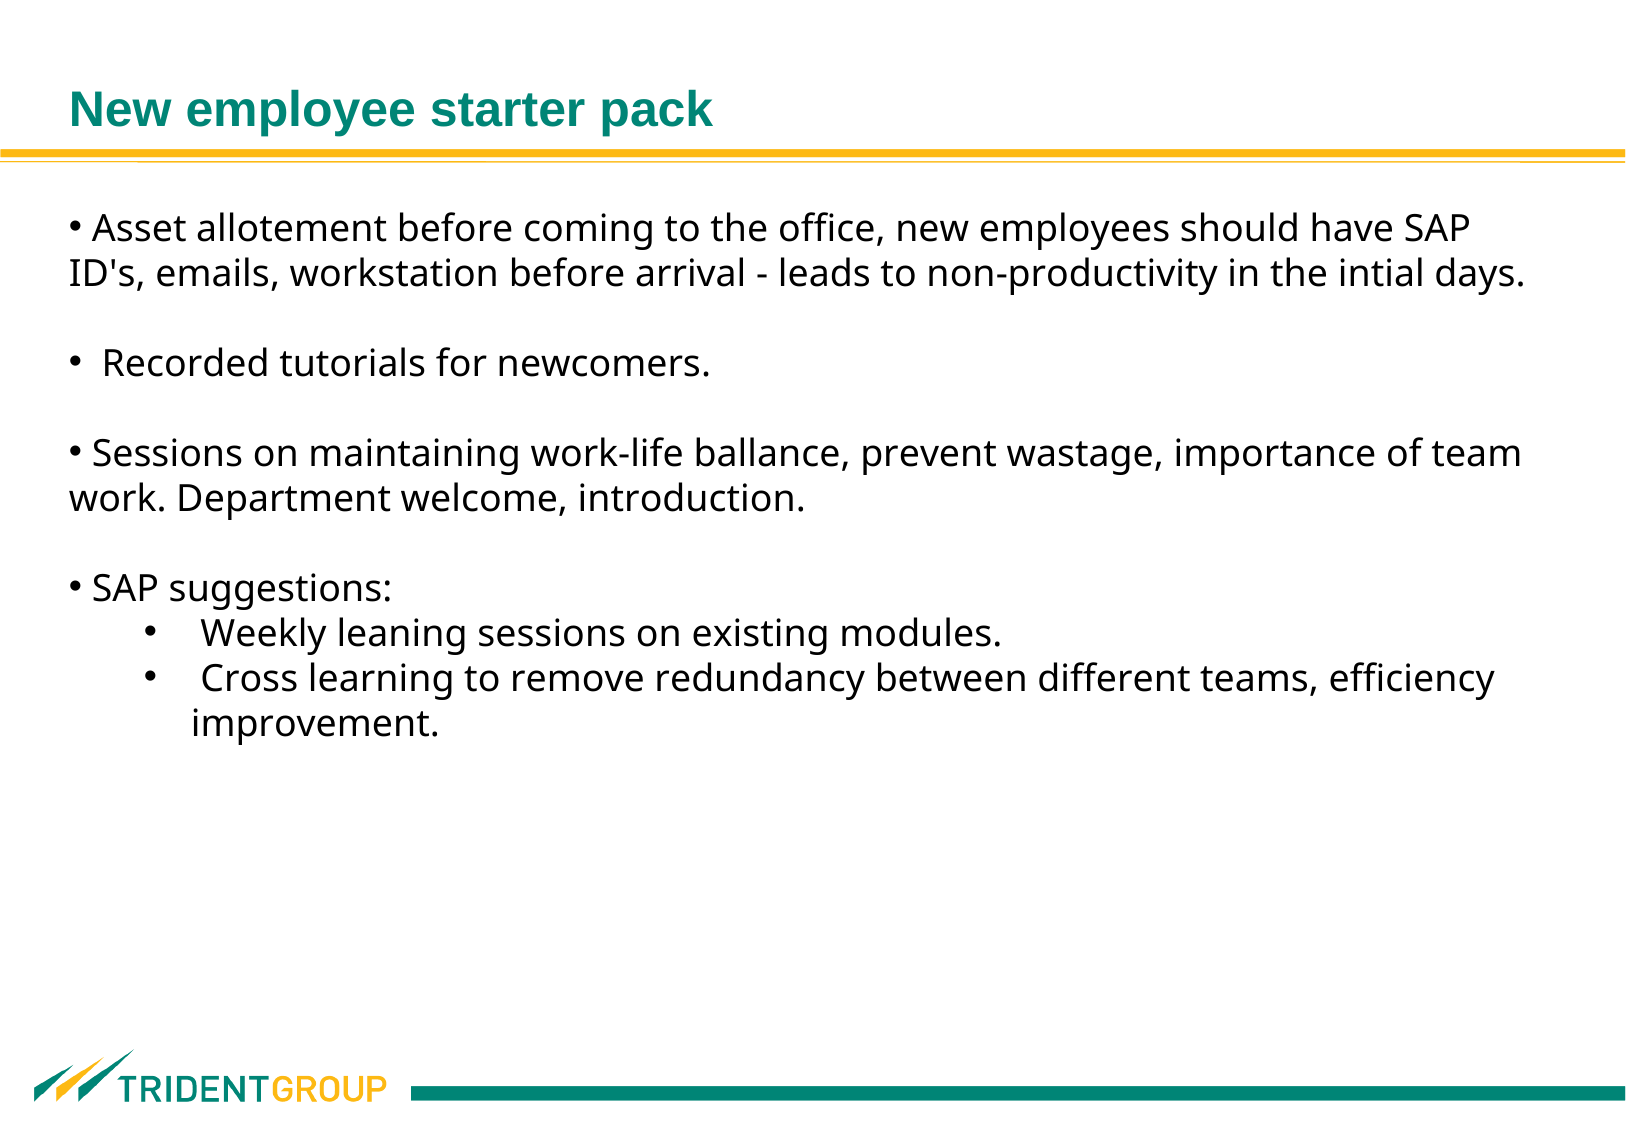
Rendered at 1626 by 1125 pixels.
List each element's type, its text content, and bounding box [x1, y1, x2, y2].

picture [27, 1044, 394, 1122]
text_box [411, 1086, 1626, 1101]
text_box Asset allotement before coming to the office, new employees should have SAP ID's, emails, workstation before arrival - leads to non-productivity in the intial days. Recorded tutorials for newcomers. Sessions on maintaining work-life ballance, prevent wastage, importance of team work. Department welcome, introduction. SAP suggestions: Weekly leaning sessions on existing modules. Cross learning to remove redundancy between different teams, efficiency improvement. [54, 195, 1571, 977]
text_box [0, 149, 1626, 158]
title New employee starter pack [54, 68, 1571, 145]
